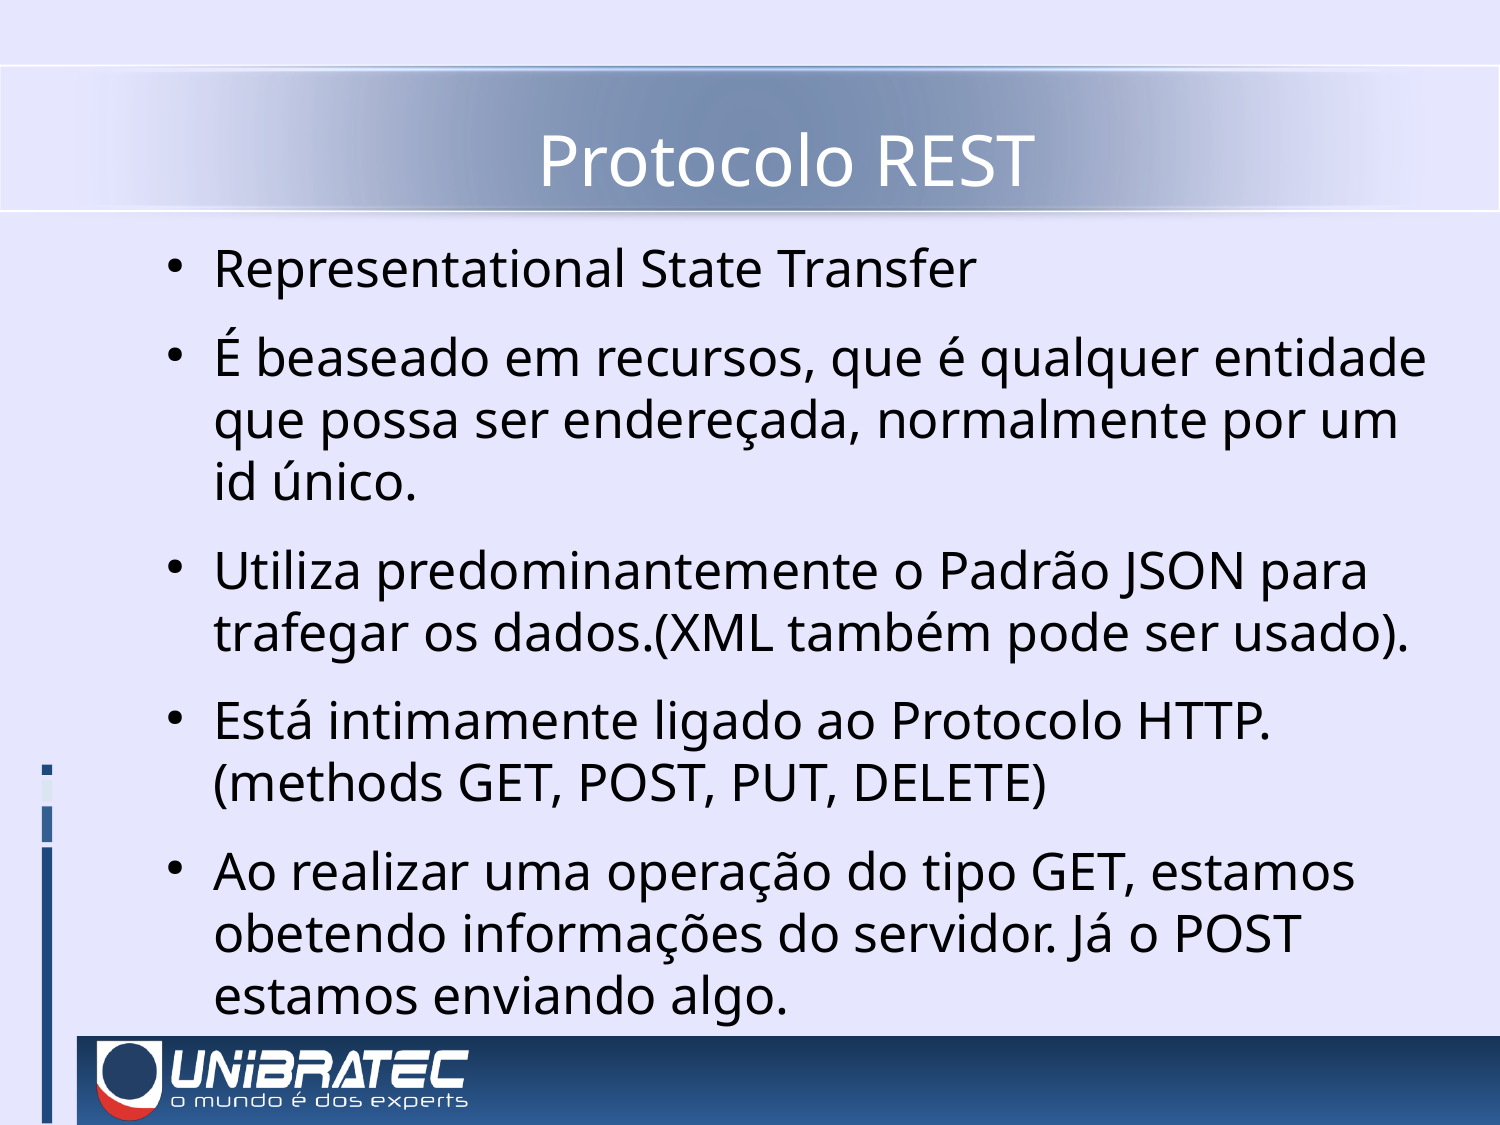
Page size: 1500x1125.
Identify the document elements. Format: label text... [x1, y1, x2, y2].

title Protocolo REST [150, 84, 1424, 233]
picture [96, 1040, 469, 1121]
picture [0, 58, 1500, 227]
list Representational State Transfer É beaseado em recursos, que é qualquer entidade que possa ser endereçada, normalmente por um id único. Utiliza predominantemente o Padrão JSON para trafegar os dados.(XML também pode ser usado). Está intimamente ligado ao Protocolo HTTP. (methods GET, POST, PUT, DELETE) Ao realizar uma operação do tipo GET, estamos obetendo informações do servidor. Já o POST estamos enviando algo. [150, 236, 1441, 1028]
